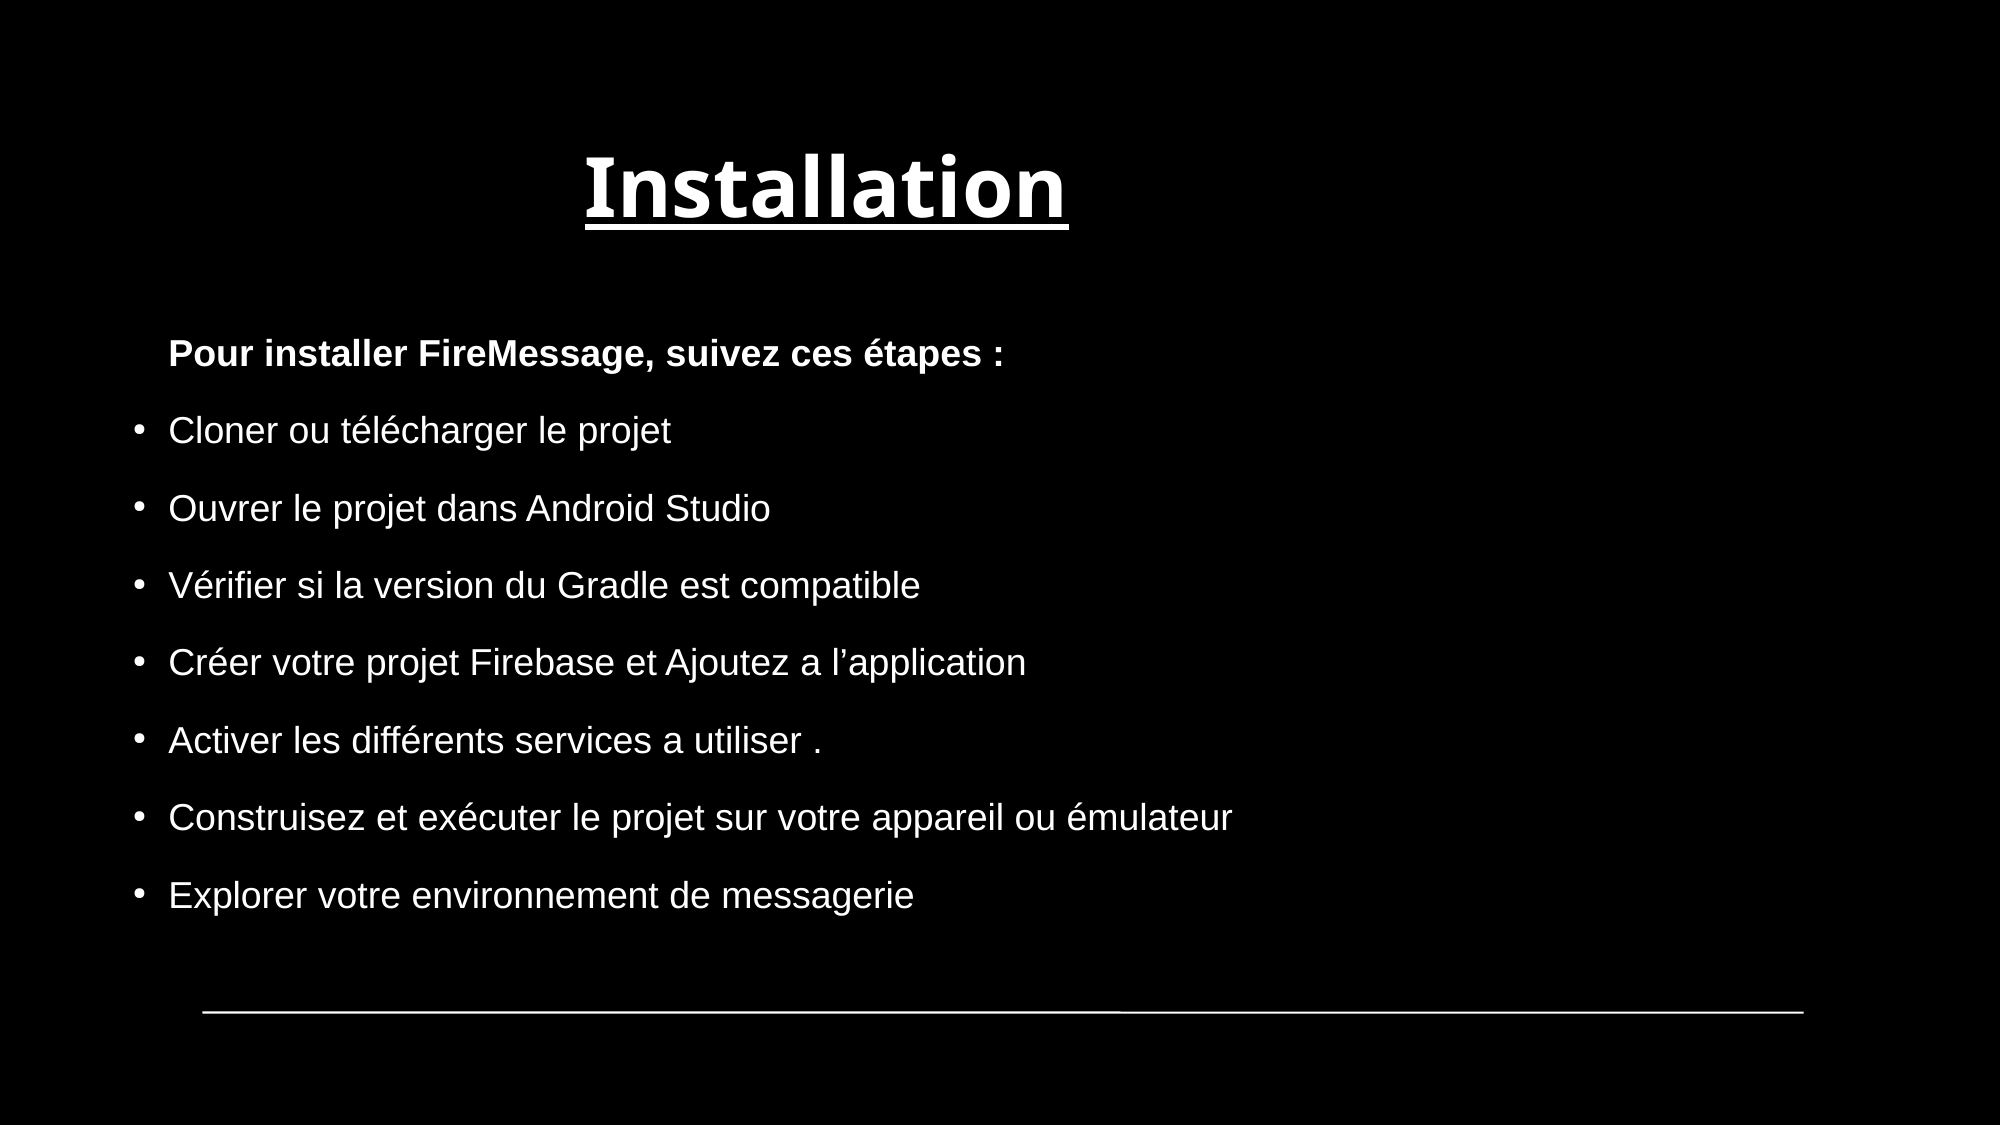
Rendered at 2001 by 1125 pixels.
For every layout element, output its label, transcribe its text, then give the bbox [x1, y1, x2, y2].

text_box Pour installer FireMessage, suivez ces étapes : Cloner ou télécharger le projet Ouvrer le projet dans Android Studio Vérifier si la version du Gradle est compatible Créer votre projet Firebase et Ajoutez a l’application Activer les différents services a utiliser . Construisez et exécuter le projet sur votre appareil ou émulateur Explorer votre environnement de messagerie [118, 324, 1447, 924]
title Installation [295, 88, 1359, 277]
